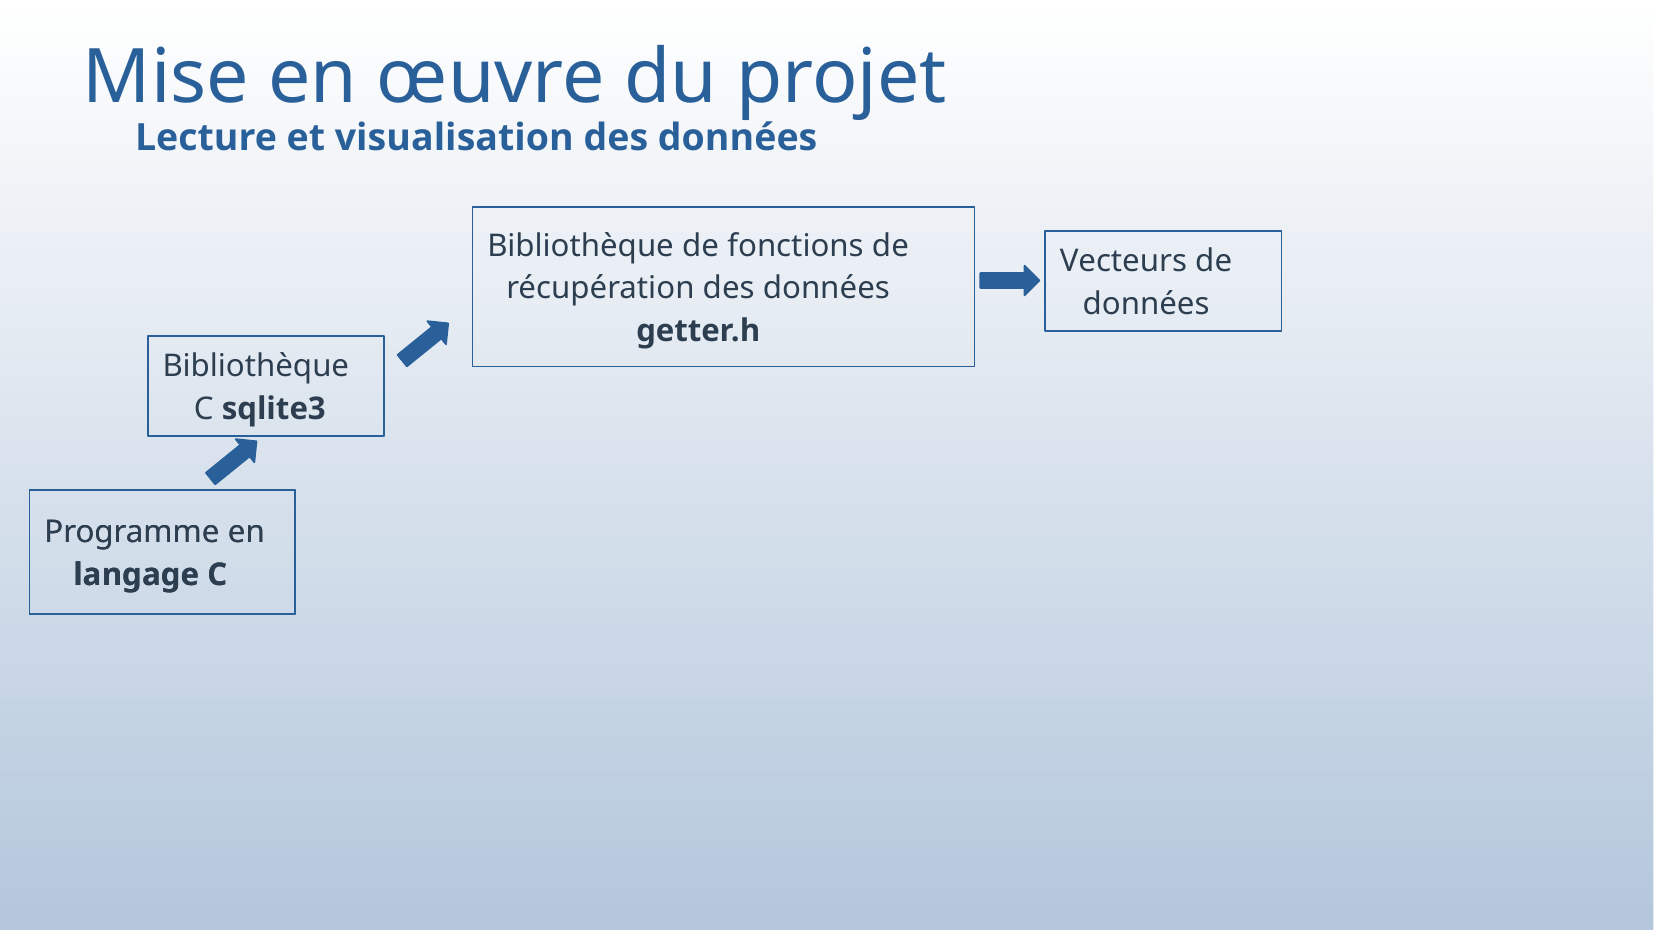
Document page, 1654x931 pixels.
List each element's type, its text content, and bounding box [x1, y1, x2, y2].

text_box Bibliothèque de fonctions de récupération des données getter.h [472, 206, 975, 367]
text_box Lecture et visualisation des données [44, 106, 910, 165]
text_box Vecteurs de données [1045, 237, 1282, 325]
text_box [59, 224, 1595, 931]
text_box Bibliothèque C sqlite3 [147, 342, 384, 430]
title Mise en œuvre du projet [82, 0, 1571, 151]
text_box Programme en langage C [29, 490, 296, 615]
